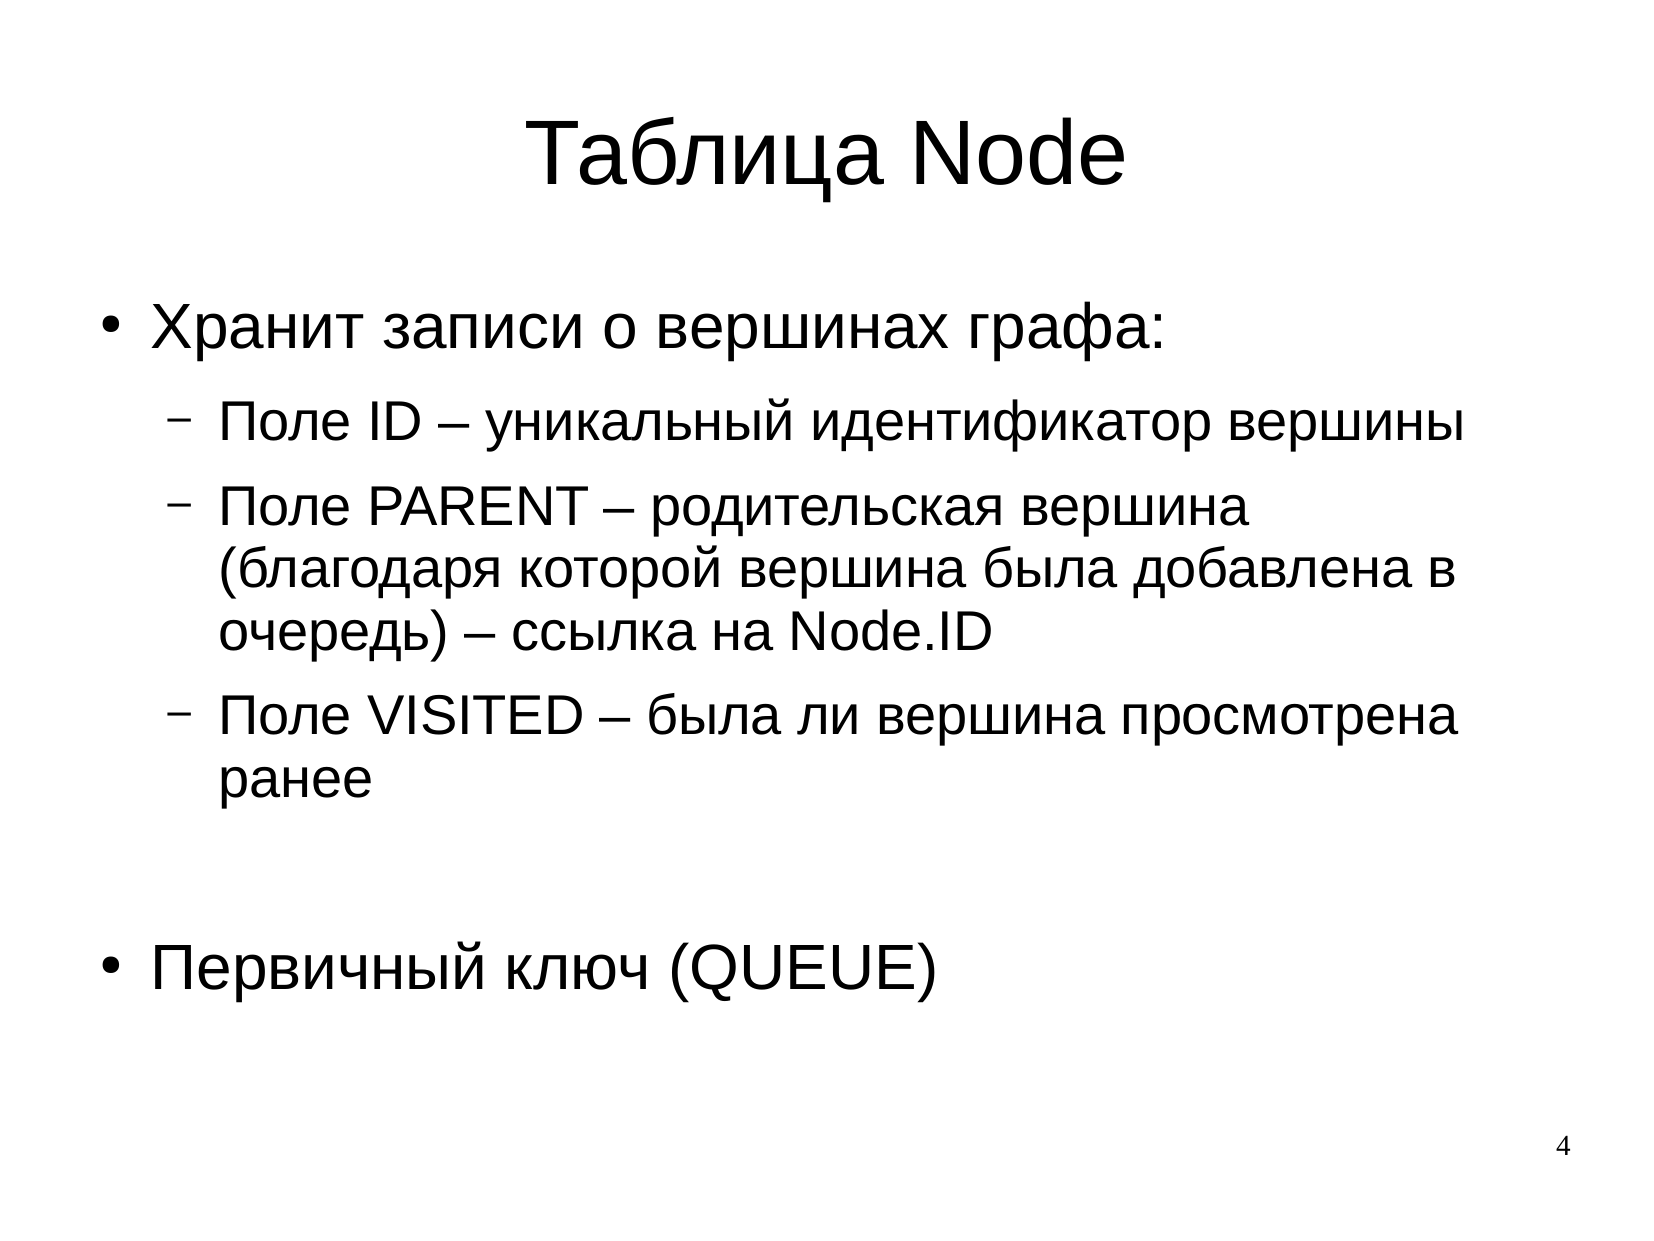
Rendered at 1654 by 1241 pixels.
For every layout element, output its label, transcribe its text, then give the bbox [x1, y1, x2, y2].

title Таблица Node [82, 49, 1571, 257]
list Хранит записи о вершинах графа: Поле ID – уникальный идентификатор вершины Поле PARENT – родительская вершина (благодаря которой вершина была добавлена в очередь) – ссылка на Node.ID Поле VISITED – была ли вершина просмотрена ранее Первичный ключ (QUEUE) [82, 290, 1538, 1010]
